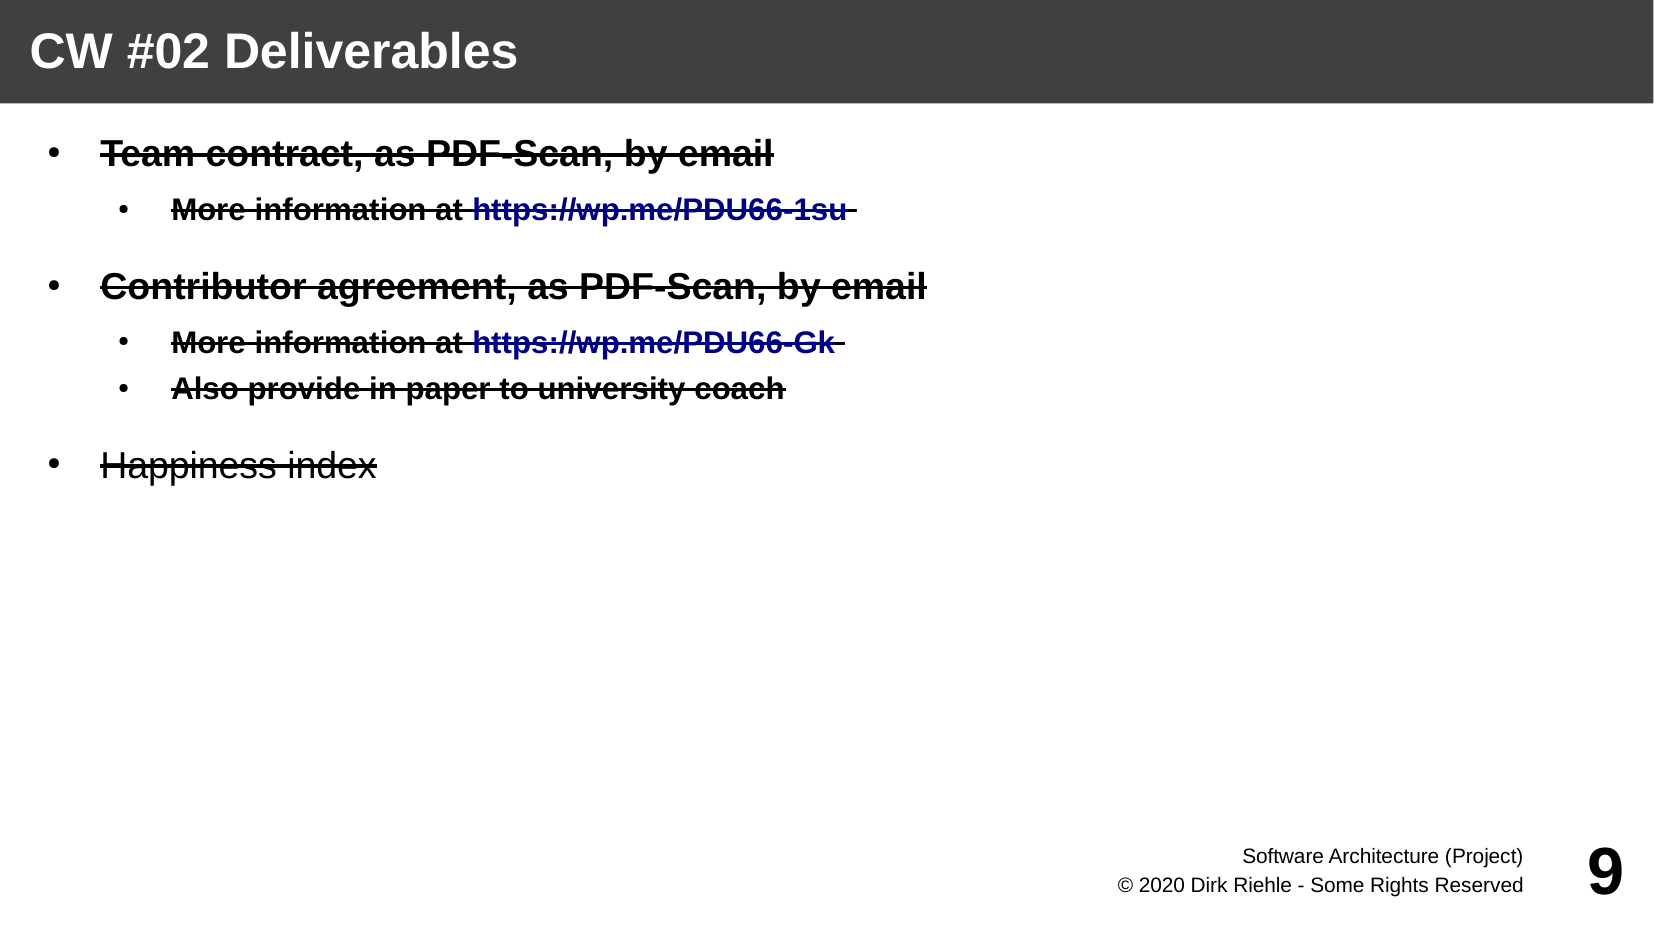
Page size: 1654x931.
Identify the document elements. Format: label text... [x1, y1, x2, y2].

title CW #02 Deliverables [0, 0, 1654, 104]
list Team contract, as PDF-Scan, by email More information at https://wp.me/PDU66-1su Contributor agreement, as PDF-Scan, by email More information at https://wp.me/PDU66-Gk Also provide in paper to university coach Happiness index [29, 132, 1625, 813]
